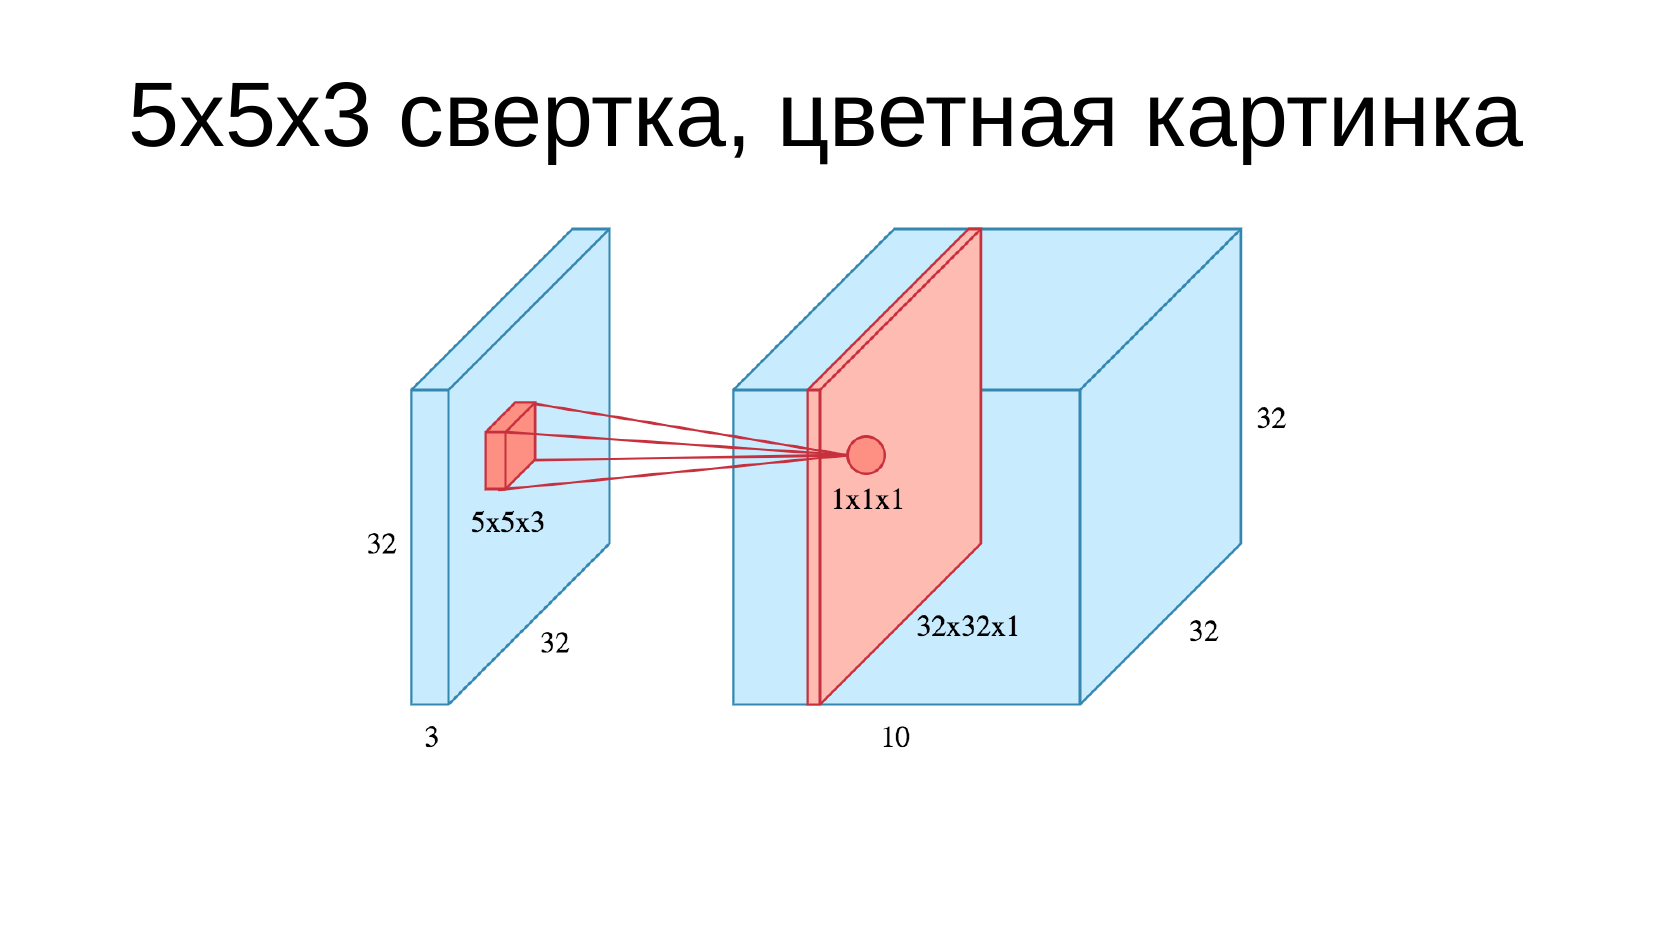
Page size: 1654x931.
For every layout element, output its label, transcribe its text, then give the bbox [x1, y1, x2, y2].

picture [359, 217, 1295, 758]
title 5x5x3 свертка, цветная картинка [82, 37, 1571, 193]
